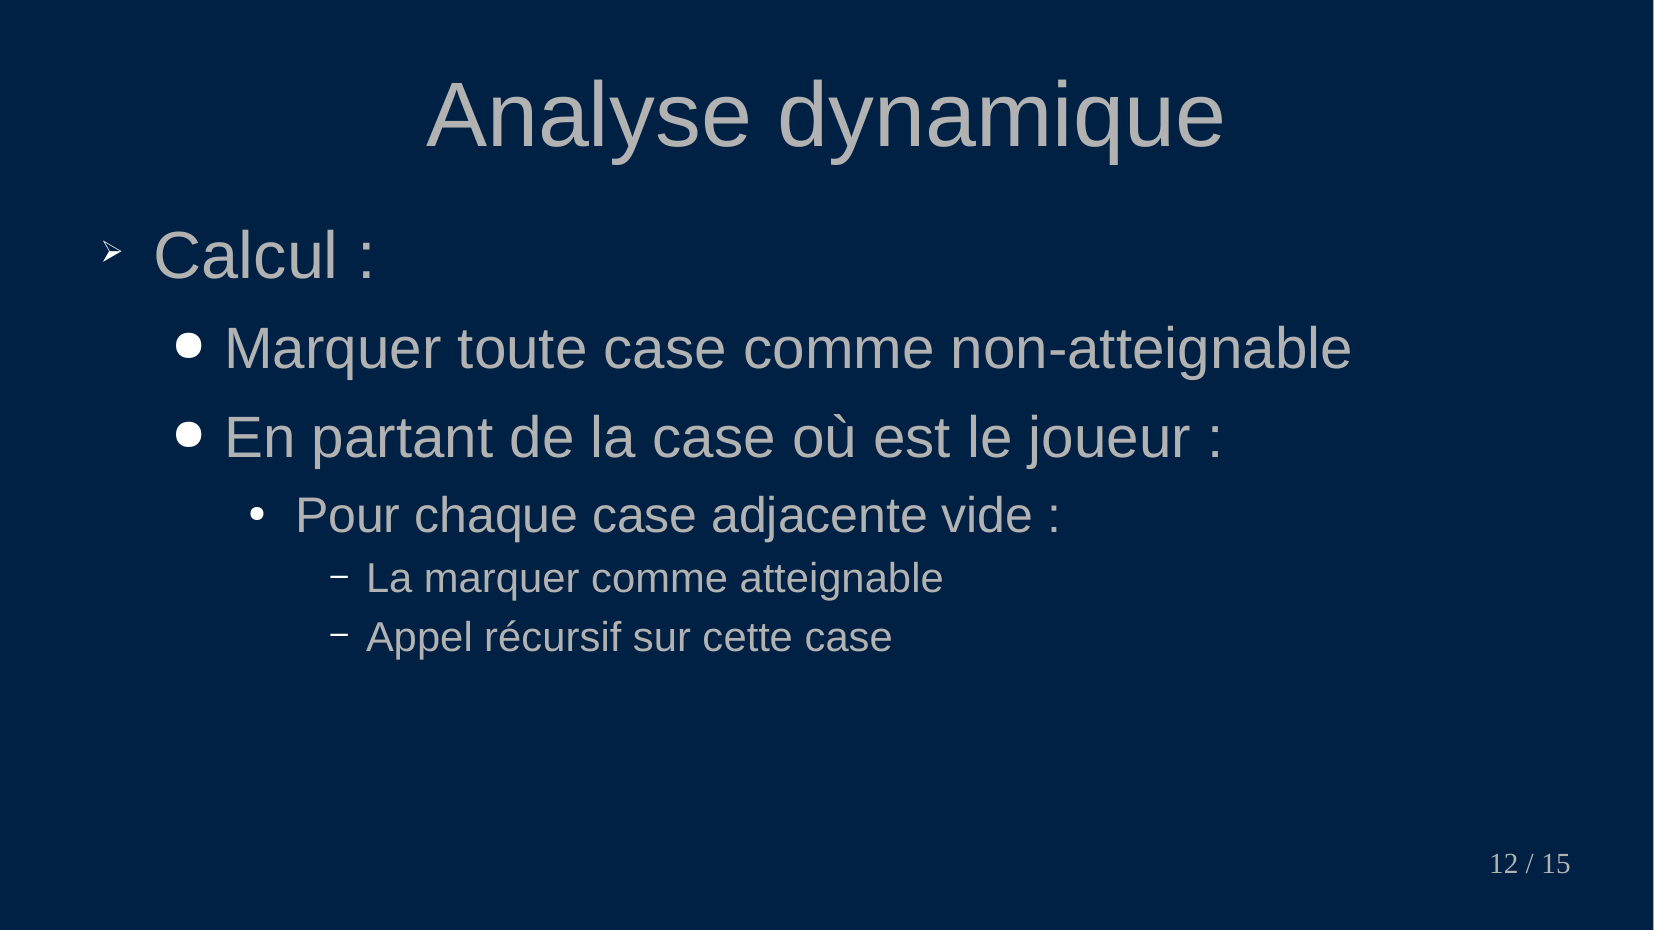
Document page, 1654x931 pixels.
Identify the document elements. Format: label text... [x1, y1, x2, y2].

list Calcul : Marquer toute case comme non-atteignable En partant de la case où est le joueur : Pour chaque case adjacente vide : La marquer comme atteignable Appel récursif sur cette case [82, 217, 1571, 758]
title Analyse dynamique [82, 37, 1571, 193]
